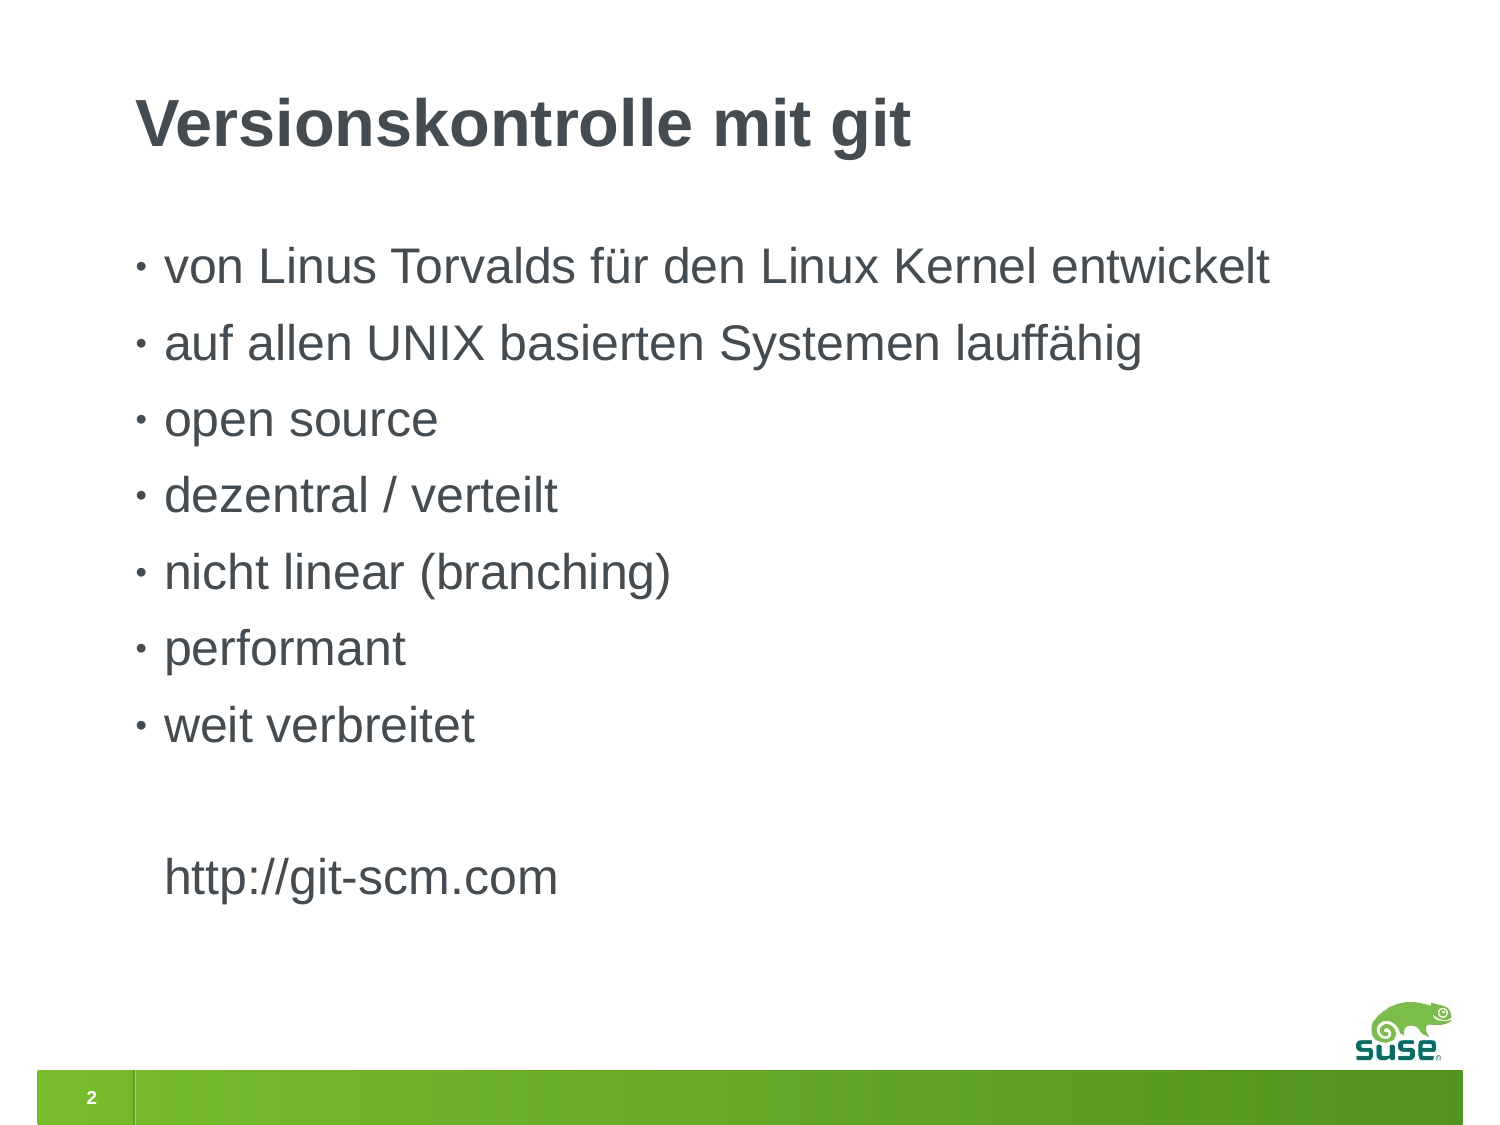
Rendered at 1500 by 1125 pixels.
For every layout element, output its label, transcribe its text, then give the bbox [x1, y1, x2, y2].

title Versionskontrolle mit git [135, 41, 1372, 204]
list von Linus Torvalds für den Linux Kernel entwickelt auf allen UNIX basierten Systemen lauffähig open source dezentral / verteilt nicht linear (branching) performant weit verbreitet http://git-scm.com [135, 238, 1372, 982]
picture [1355, 1001, 1452, 1061]
